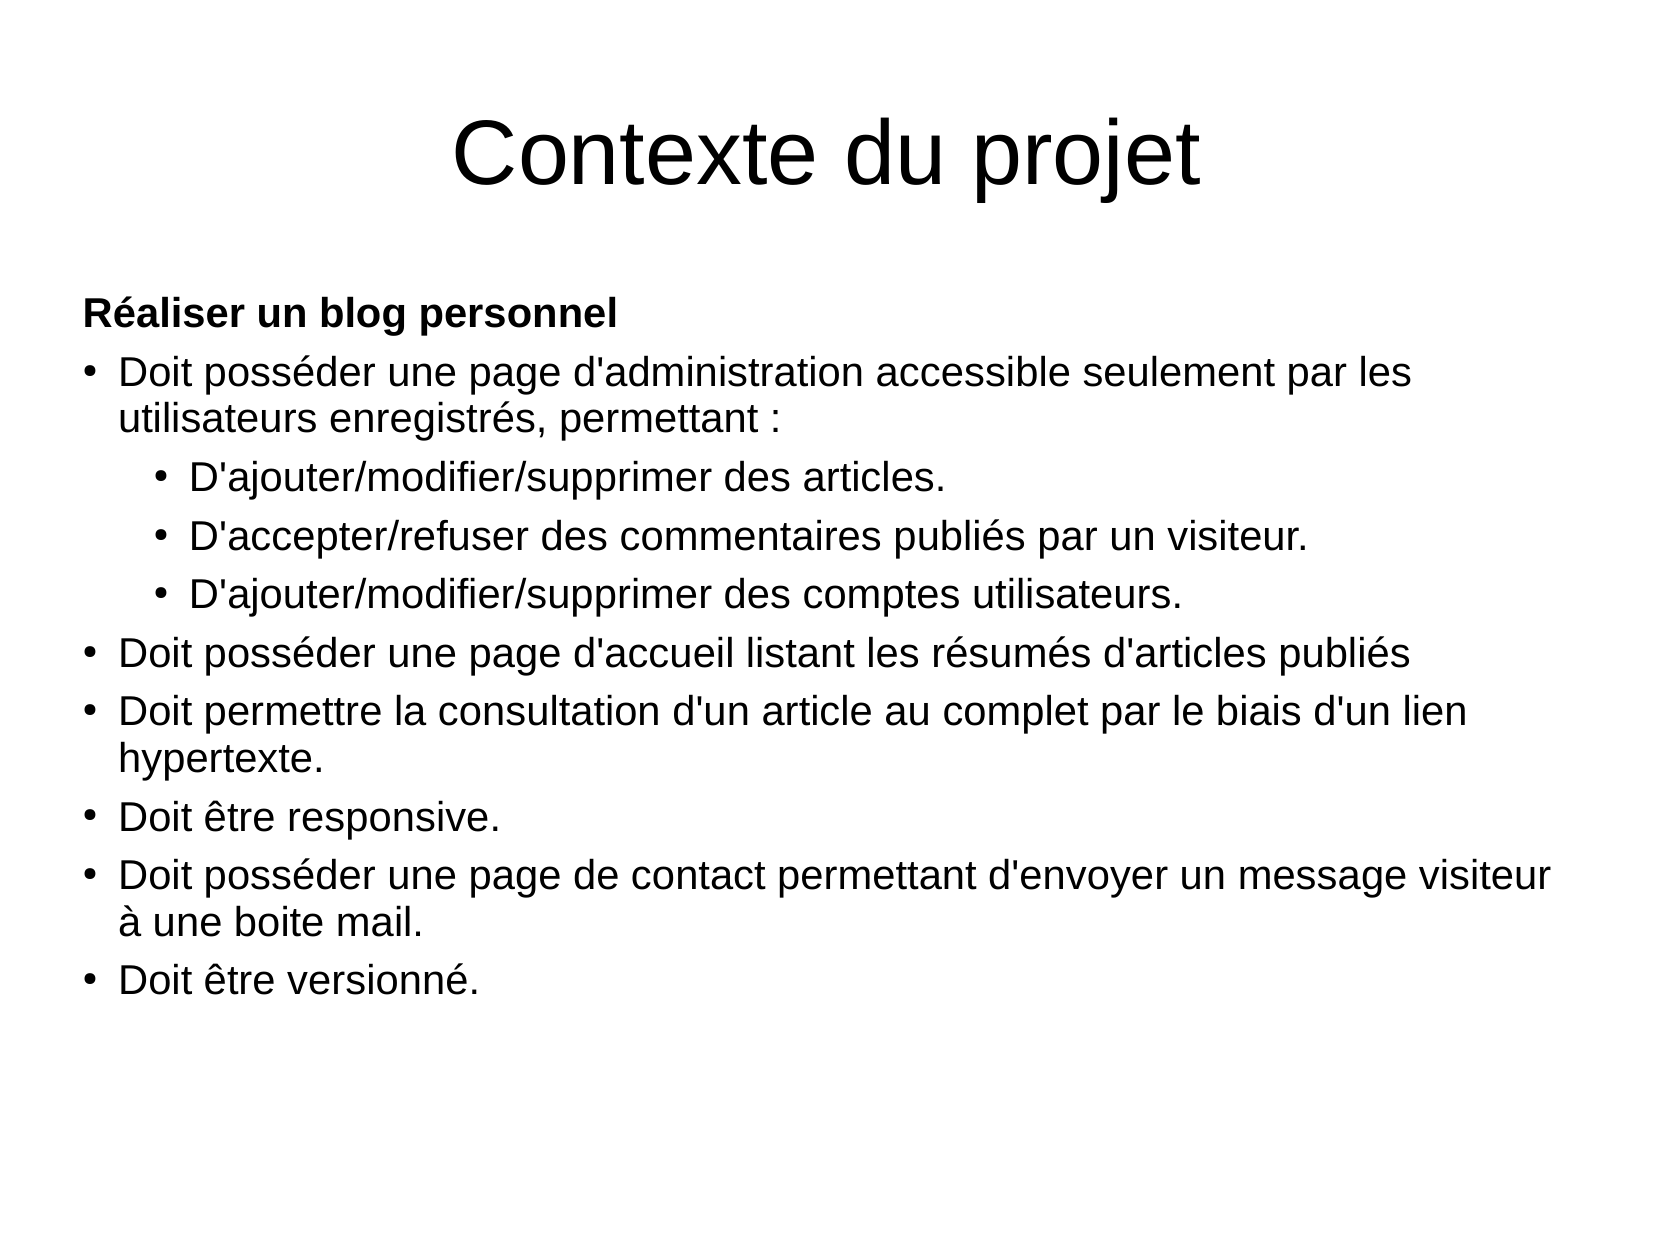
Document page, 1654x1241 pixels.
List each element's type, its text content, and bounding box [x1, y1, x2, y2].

subtitle Réaliser un blog personnel Doit posséder une page d'administration accessible seulement par les utilisateurs enregistrés, permettant : D'ajouter/modifier/supprimer des articles. D'accepter/refuser des commentaires publiés par un visiteur. D'ajouter/modifier/supprimer des comptes utilisateurs. Doit posséder une page d'accueil listant les résumés d'articles publiés Doit permettre la consultation d'un article au complet par le biais d'un lien hypertexte. Doit être responsive. Doit posséder une page de contact permettant d'envoyer un message visiteur à une boite mail. Doit être versionné. [82, 290, 1571, 1109]
title Contexte du projet [82, 49, 1571, 257]
